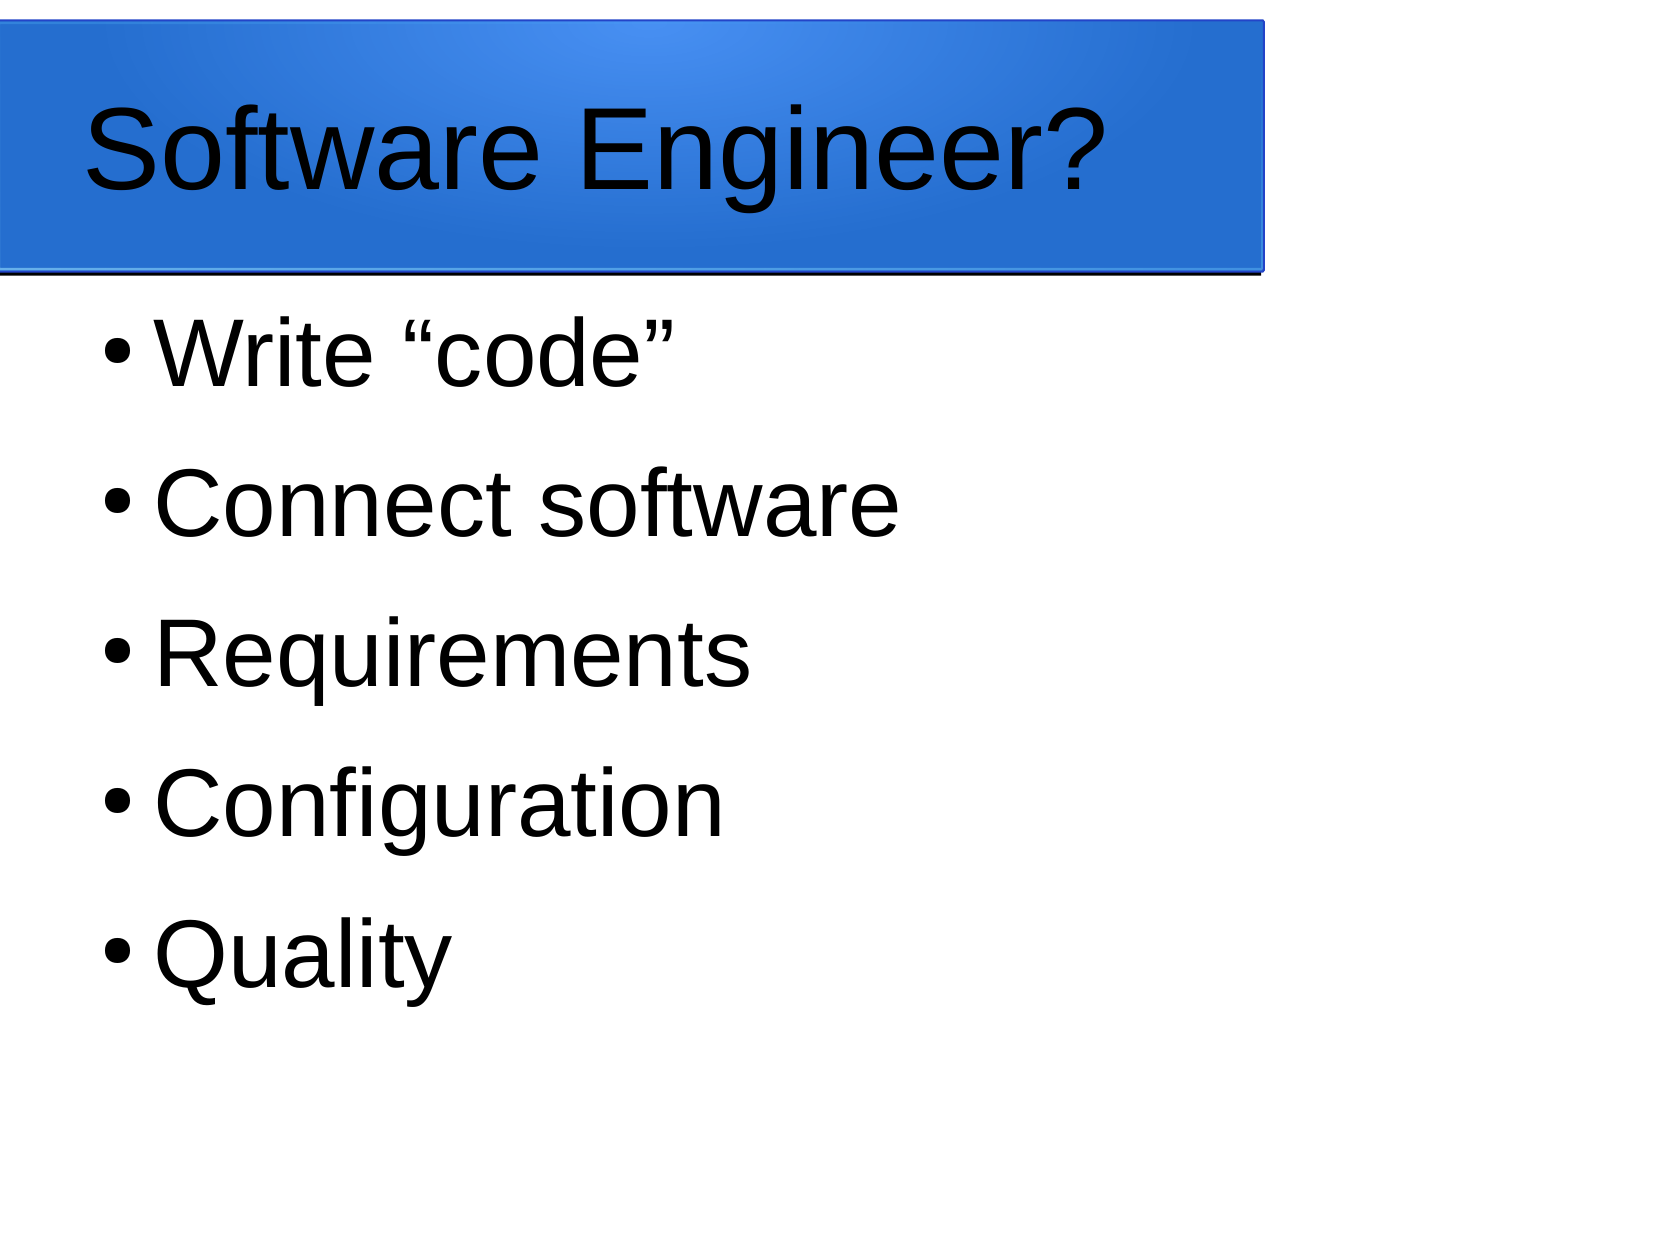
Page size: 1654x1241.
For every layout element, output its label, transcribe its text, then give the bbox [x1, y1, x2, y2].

title Software Engineer? [82, 47, 1235, 252]
list Write “code” Connect software Requirements Configuration Quality [82, 299, 1571, 1019]
